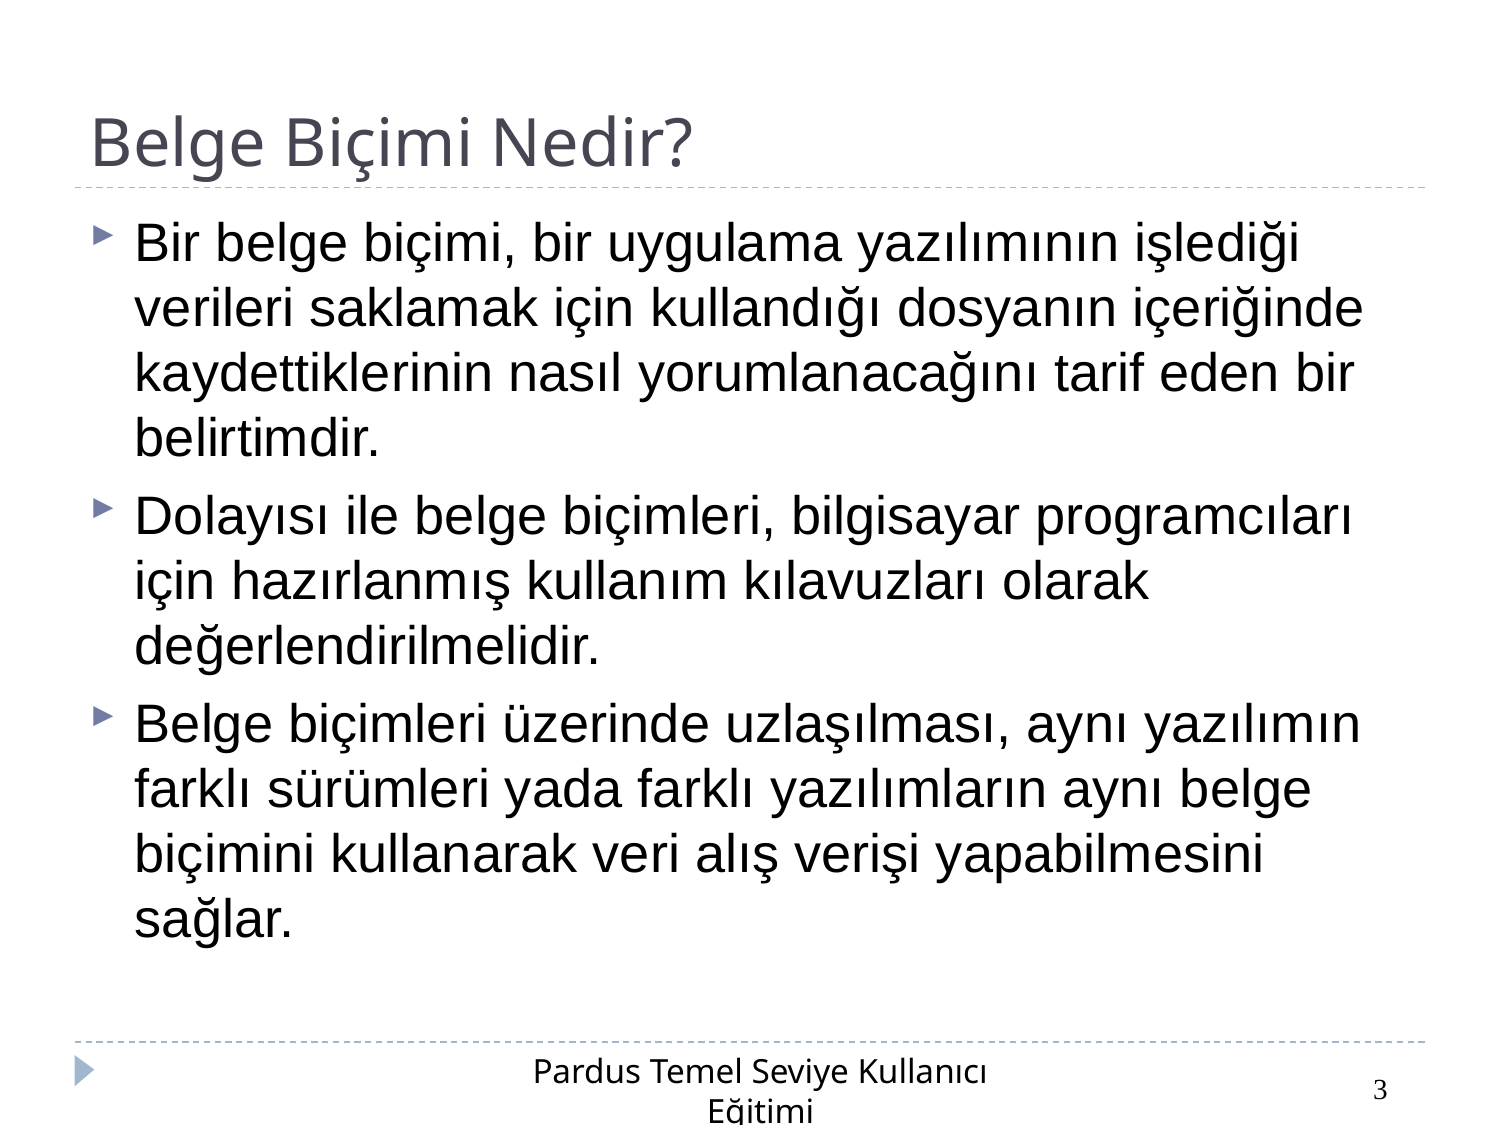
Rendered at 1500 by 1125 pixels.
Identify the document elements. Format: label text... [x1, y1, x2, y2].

list Bir belge biçimi, bir uygulama yazılımının işlediği verileri saklamak için kullandığı dosyanın içeriğinde kaydettiklerinin nasıl yorumlanacağını tarif eden bir belirtimdir. Dolayısı ile belge biçimleri, bilgisayar programcıları için hazırlanmış kullanım kılavuzları olarak değerlendirilmelidir. Belge biçimleri üzerinde uzlaşılması, aynı yazılımın farklı sürümleri yada farklı yazılımların aynı belge biçimini kullanarak veri alış verişi yapabilmesini sağlar. [75, 200, 1425, 1010]
title Belge Biçimi Nedir? [75, 24, 1425, 188]
